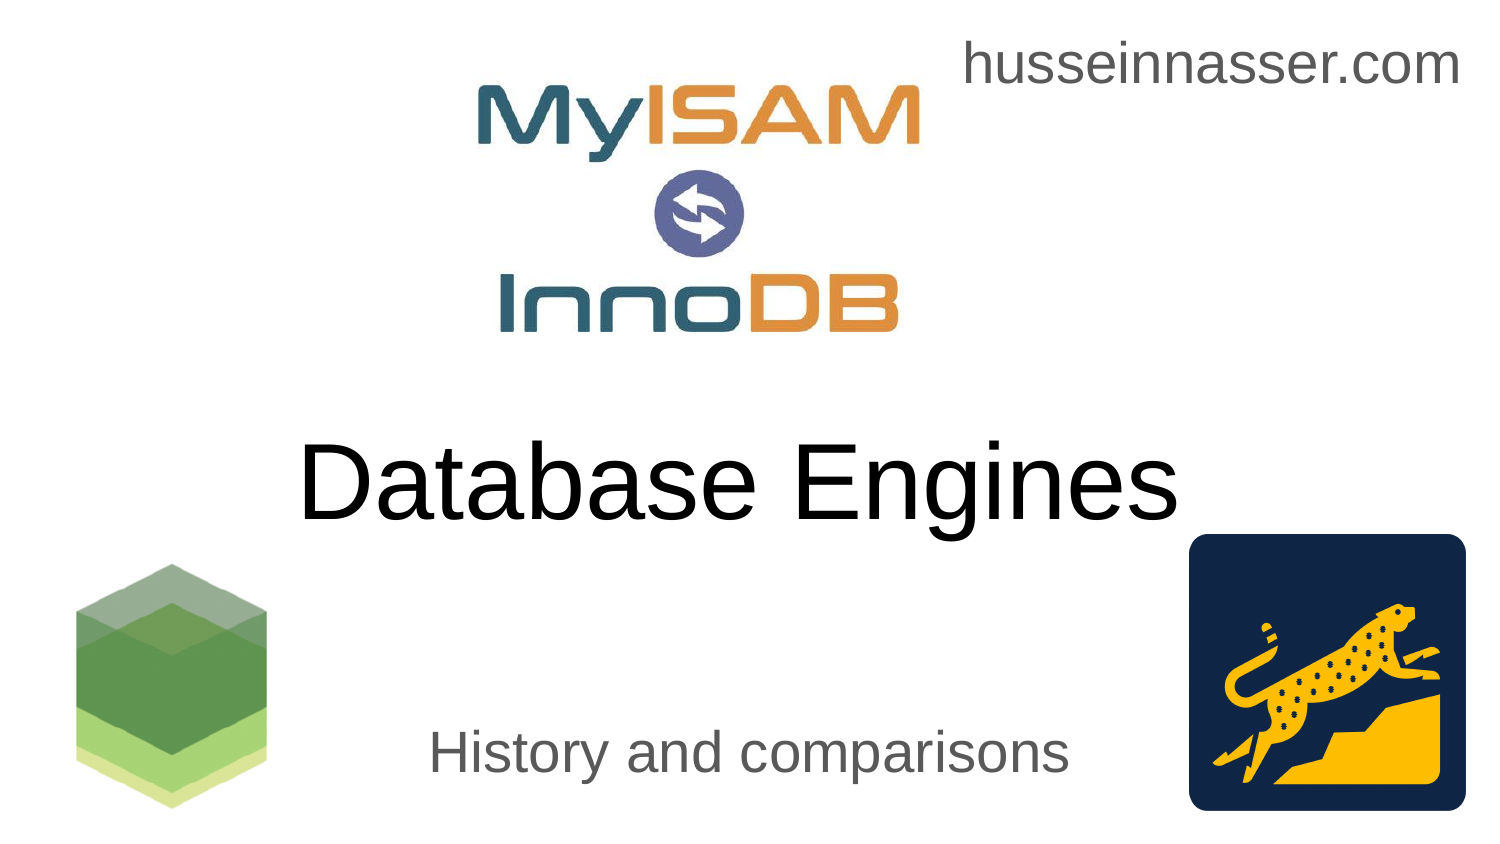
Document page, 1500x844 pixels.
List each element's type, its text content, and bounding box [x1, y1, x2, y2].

picture [1189, 534, 1466, 812]
subtitle husseinnasser.com [914, 10, 1500, 141]
subtitle History and comparisons [457, 699, 1449, 830]
picture [300, 33, 1097, 393]
title Database Engines [83, 413, 1395, 556]
picture [0, 534, 457, 838]
